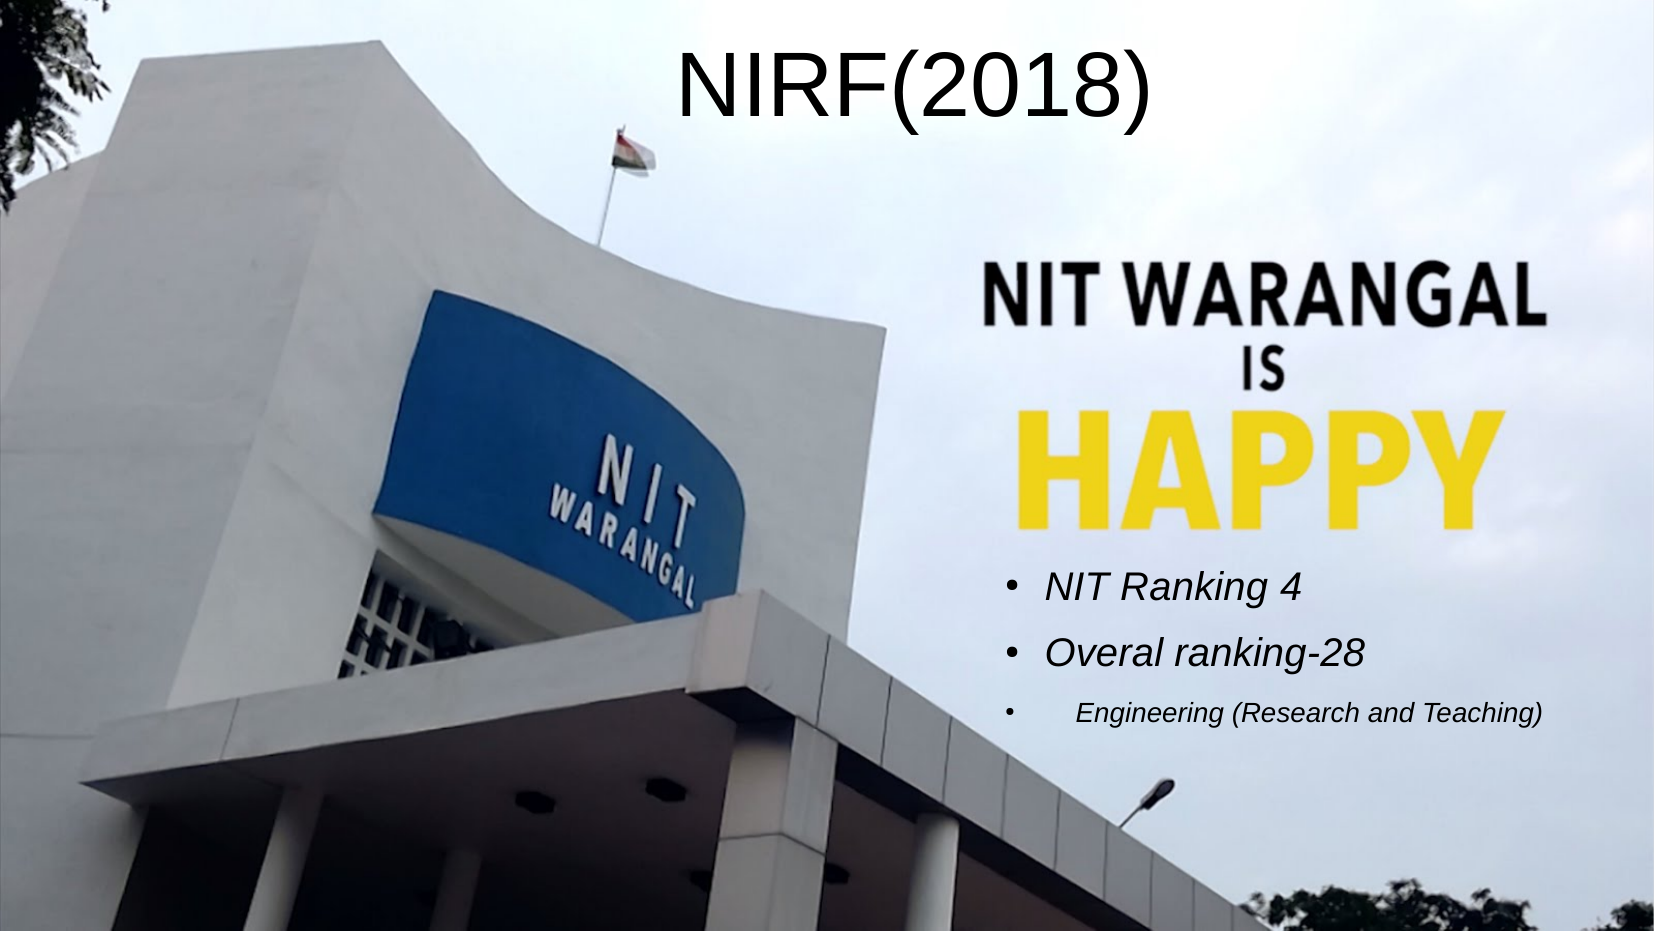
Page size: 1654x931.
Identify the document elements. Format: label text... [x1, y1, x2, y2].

list NIT Ranking 4 Overal ranking-28 Engineering (Research and Teaching) [992, 563, 1553, 733]
picture [0, 0, 1654, 931]
title NIRF(2018) [171, 7, 1654, 163]
